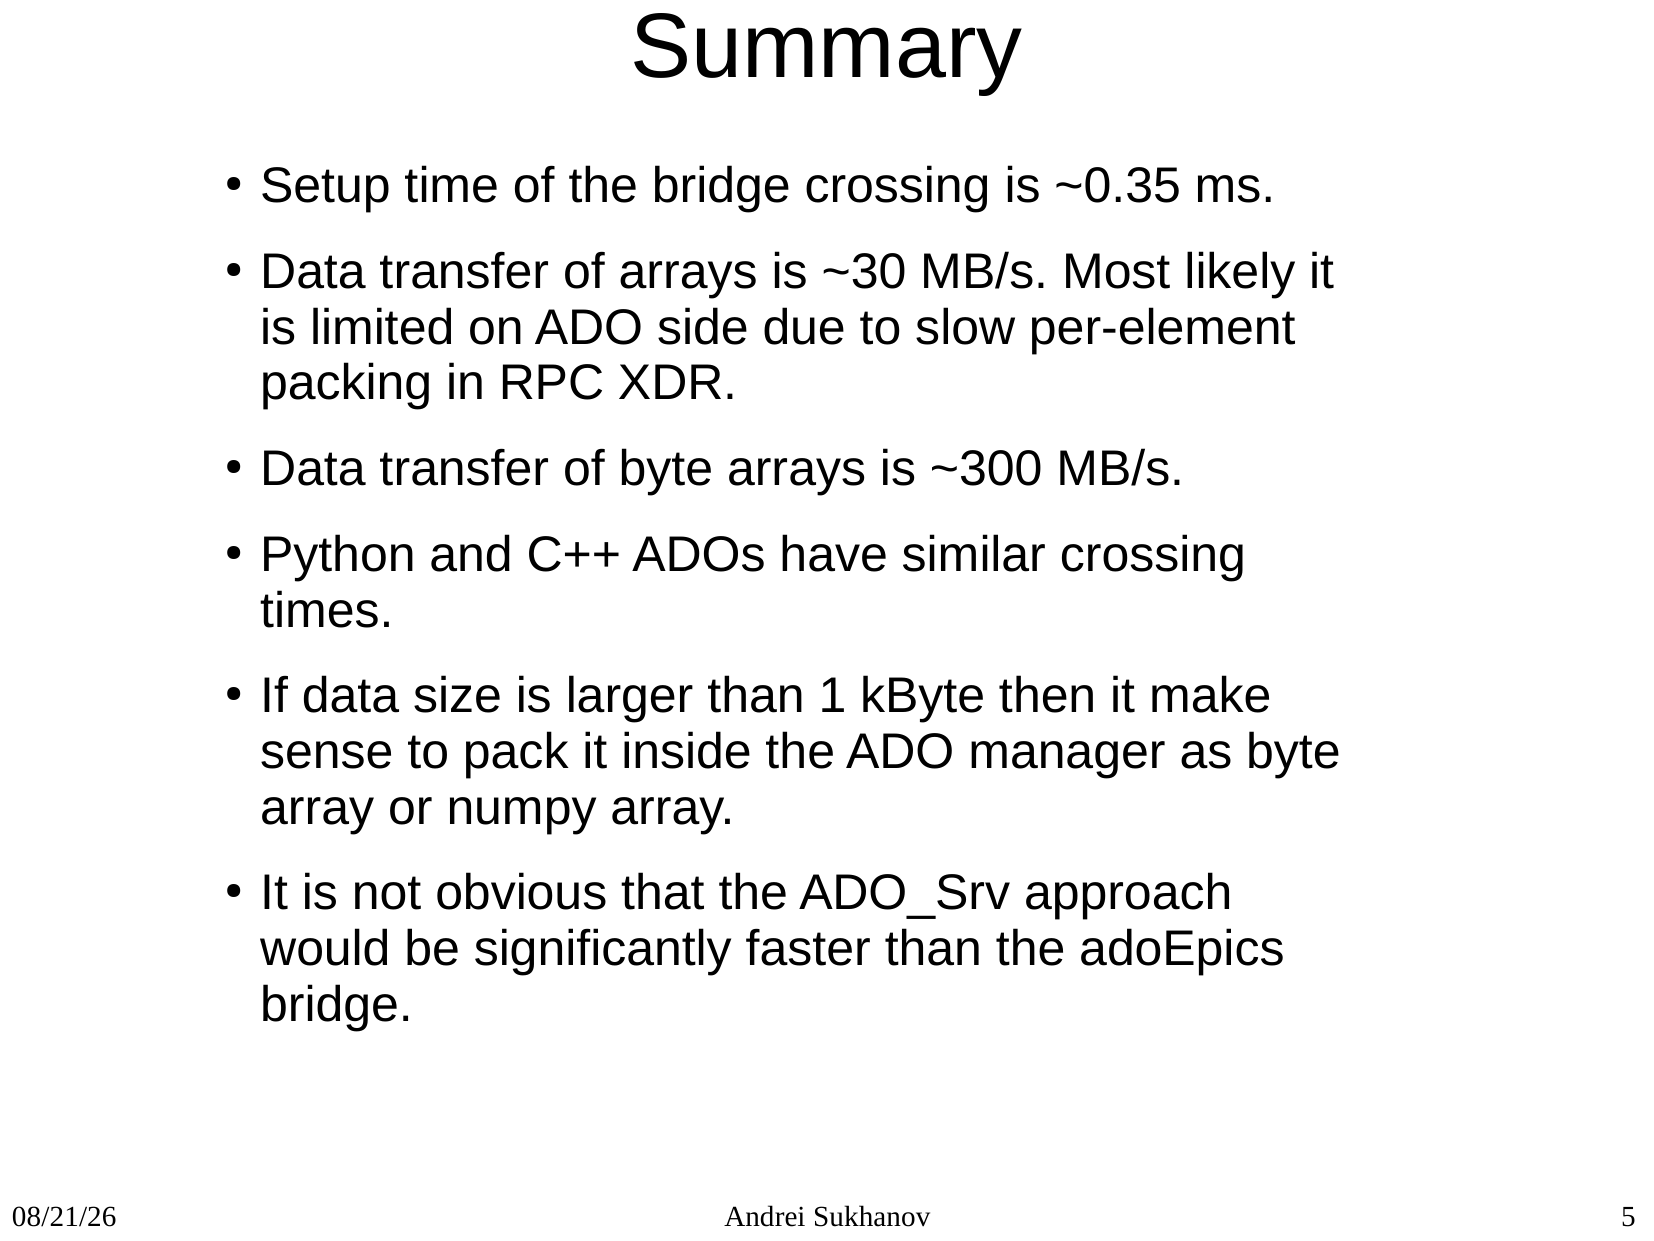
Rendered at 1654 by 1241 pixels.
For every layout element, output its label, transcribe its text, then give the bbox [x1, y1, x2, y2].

text_box Setup time of the bridge crossing is ~0.35 ms. Data transfer of arrays is ~30 MB/s. Most likely it is limited on ADO side due to slow per-element packing in RPC XDR. Data transfer of byte arrays is ~300 MB/s. Python and C++ ADOs have similar crossing times. If data size is larger than 1 kByte then it make sense to pack it inside the ADO manager as byte array or numpy array. It is not obvious that the ADO_Srv approach would be significantly faster than the adoEpics bridge. [210, 150, 1366, 1040]
title Summary [82, 0, 1571, 98]
